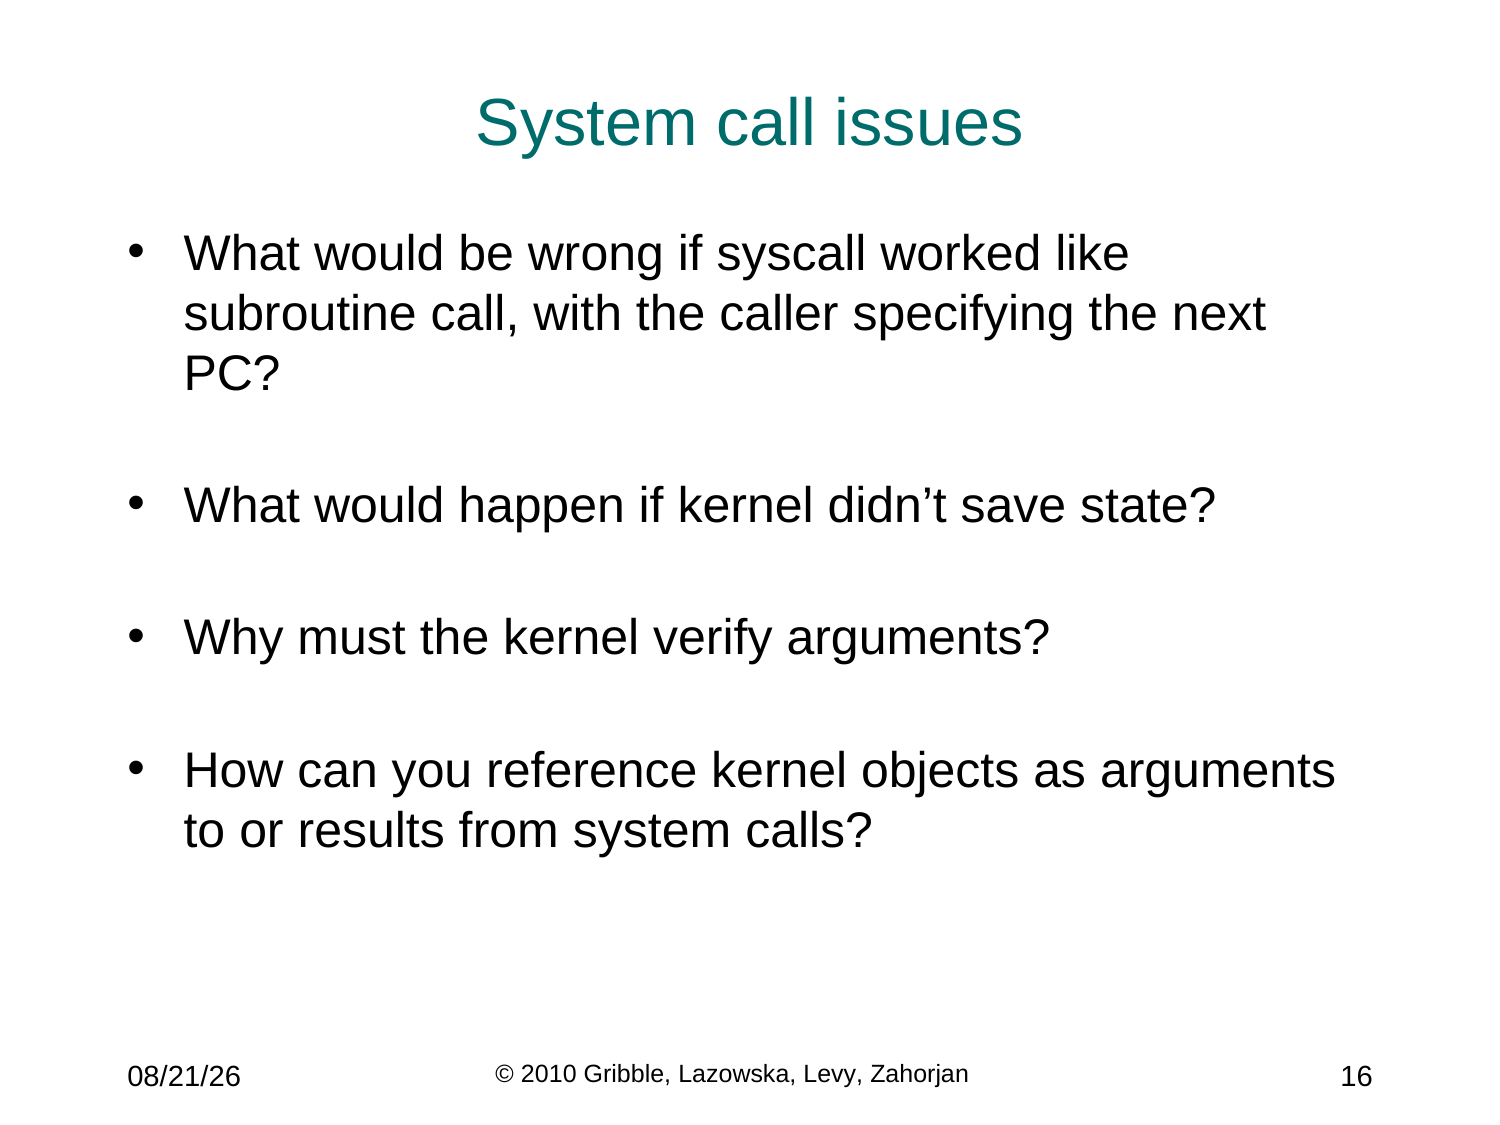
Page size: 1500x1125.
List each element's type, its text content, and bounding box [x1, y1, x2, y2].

title System call issues [112, 62, 1388, 175]
list What would be wrong if syscall worked like subroutine call, with the caller specifying the next PC? What would happen if kernel didn’t save state? Why must the kernel verify arguments? How can you reference kernel objects as arguments to or results from system calls? [112, 212, 1388, 1025]
